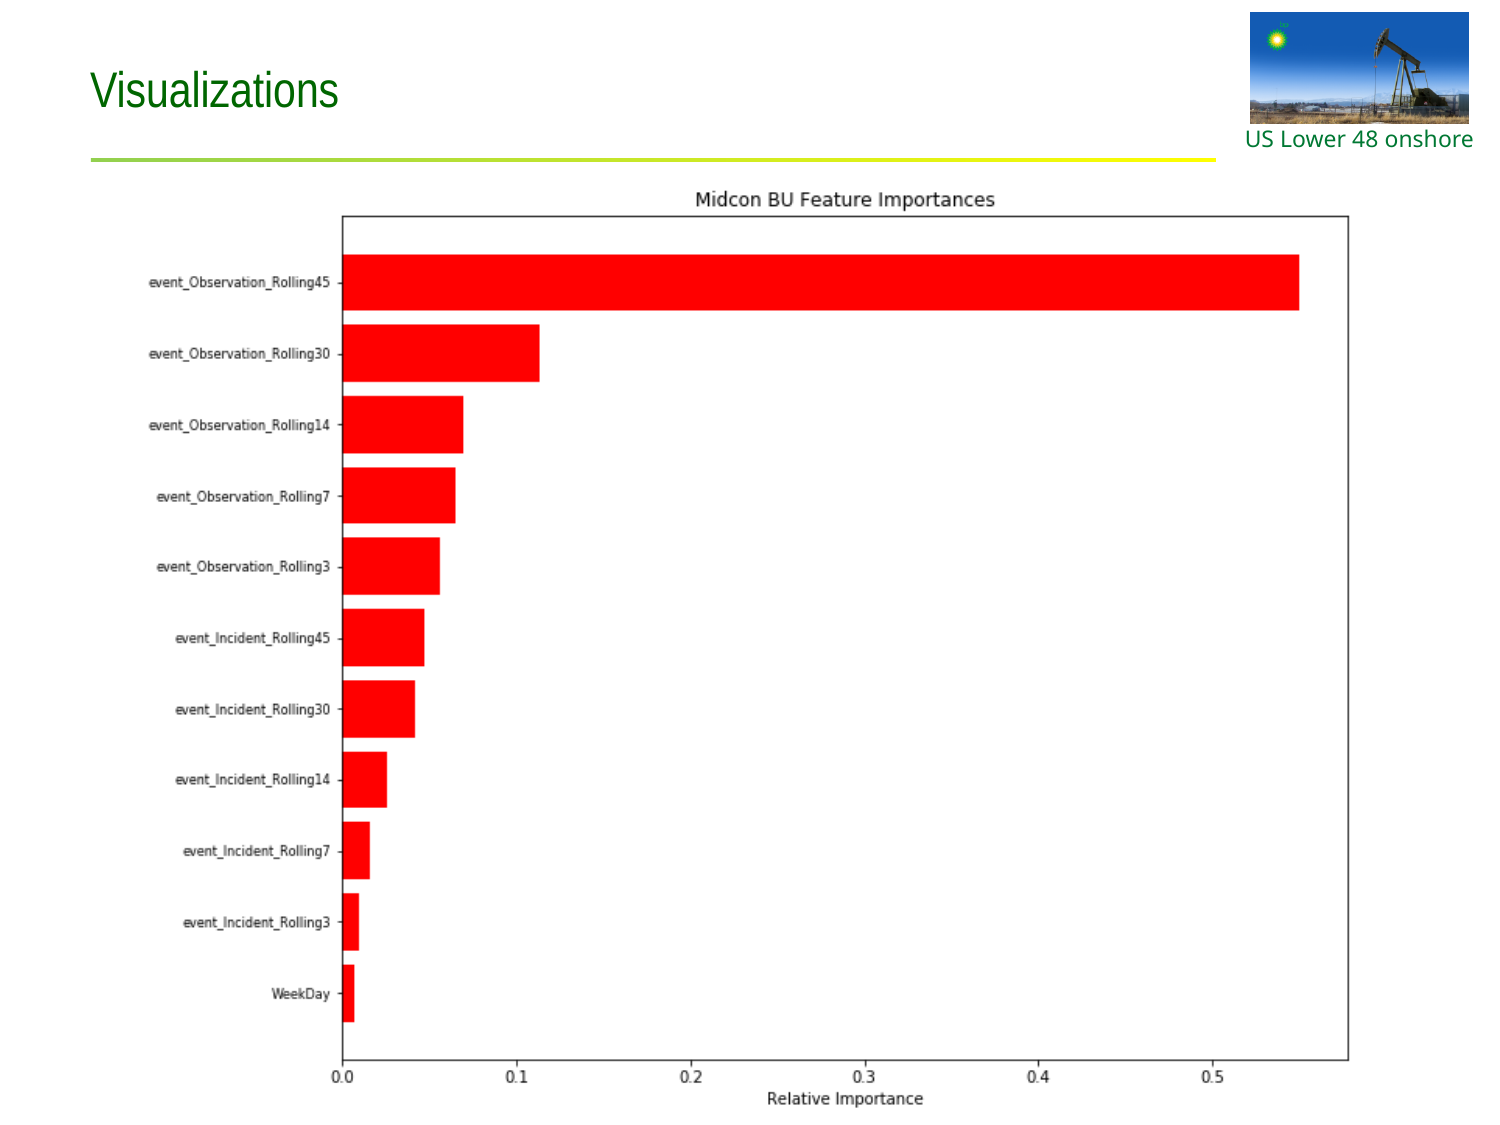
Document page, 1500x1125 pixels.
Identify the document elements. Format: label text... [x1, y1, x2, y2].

picture [1275, 12, 1469, 124]
picture [132, 174, 1368, 1125]
title Visualizations [90, 12, 1275, 166]
